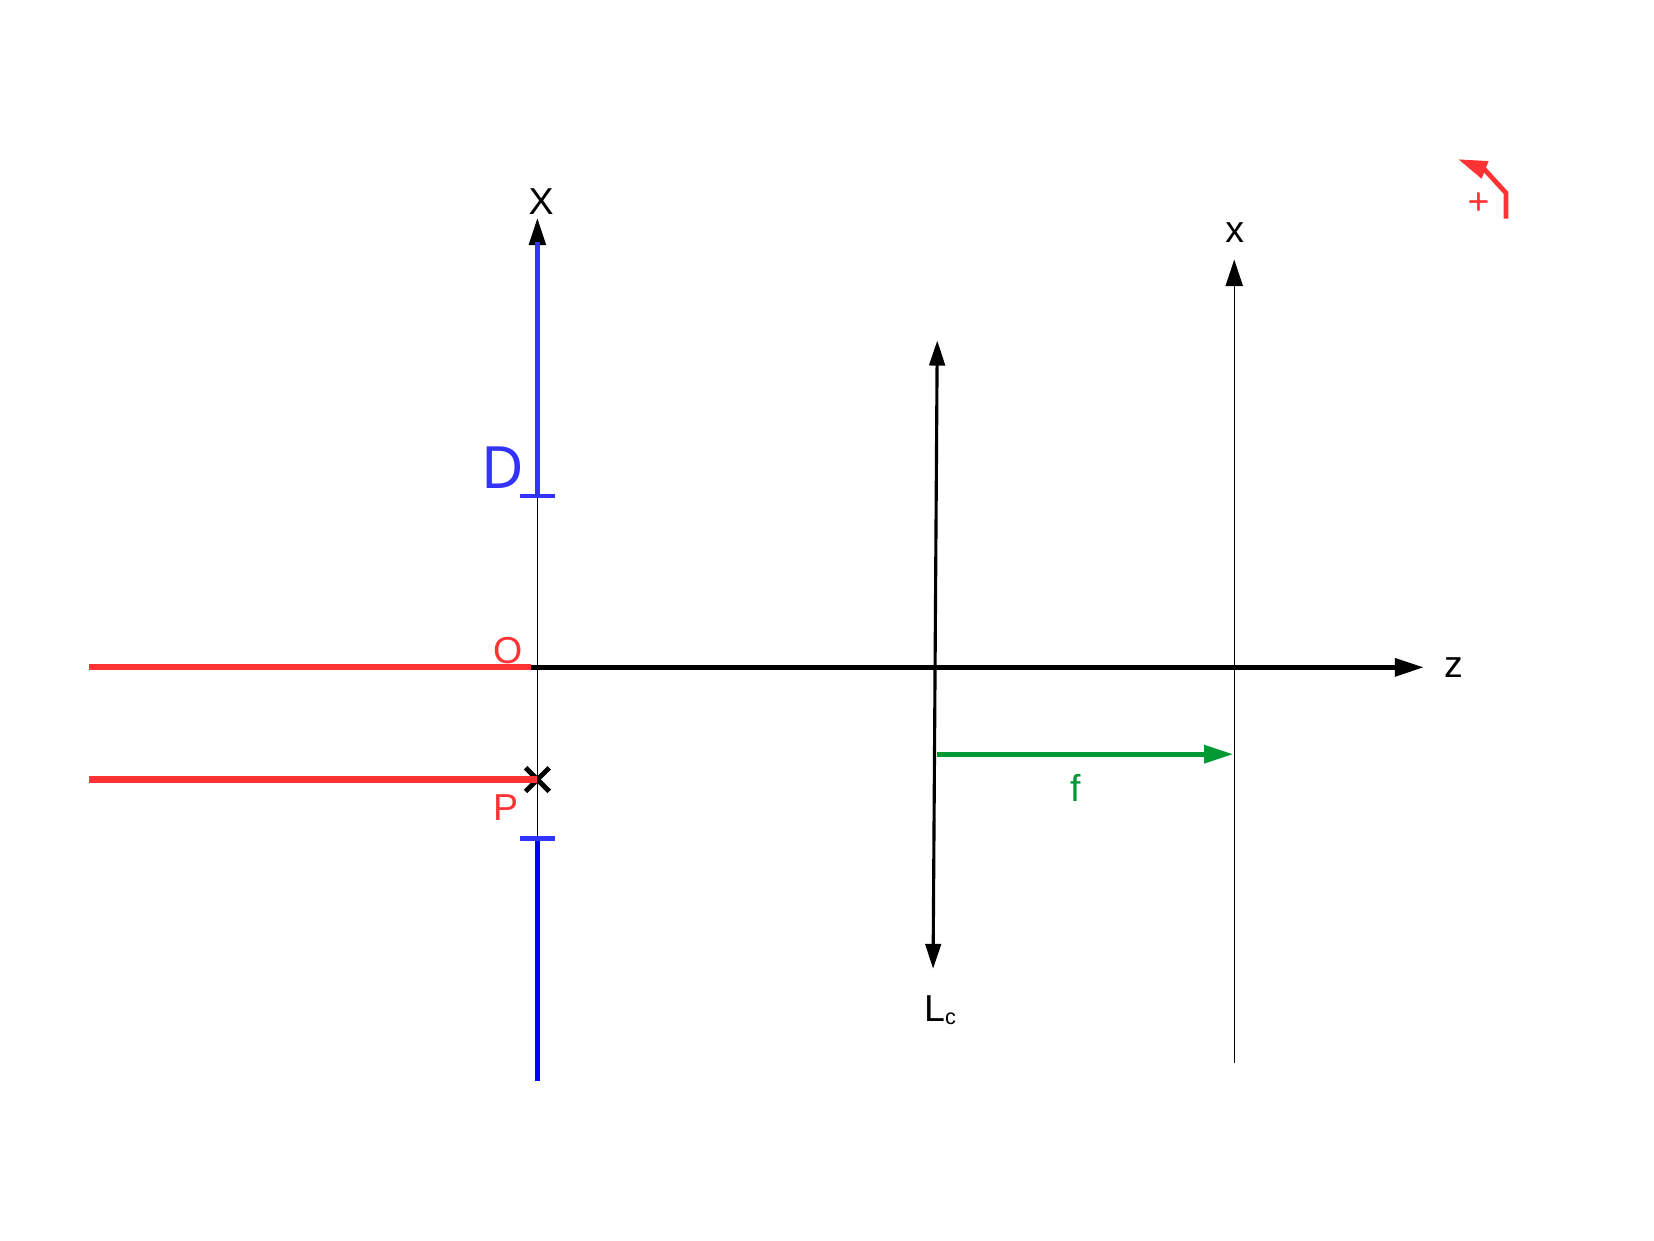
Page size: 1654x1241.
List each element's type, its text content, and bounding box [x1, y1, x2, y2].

text_box X [513, 173, 585, 231]
text_box P [478, 779, 550, 837]
text_box x [1210, 200, 1282, 263]
text_box z [1429, 635, 1489, 693]
text_box D [540, 419, 550, 494]
text_box Lc [909, 980, 1004, 1050]
text_box f [1055, 760, 1127, 817]
text_box O [478, 622, 526, 664]
text_box + [1452, 173, 1501, 231]
text_box O [478, 670, 526, 680]
text_box D [466, 419, 550, 499]
